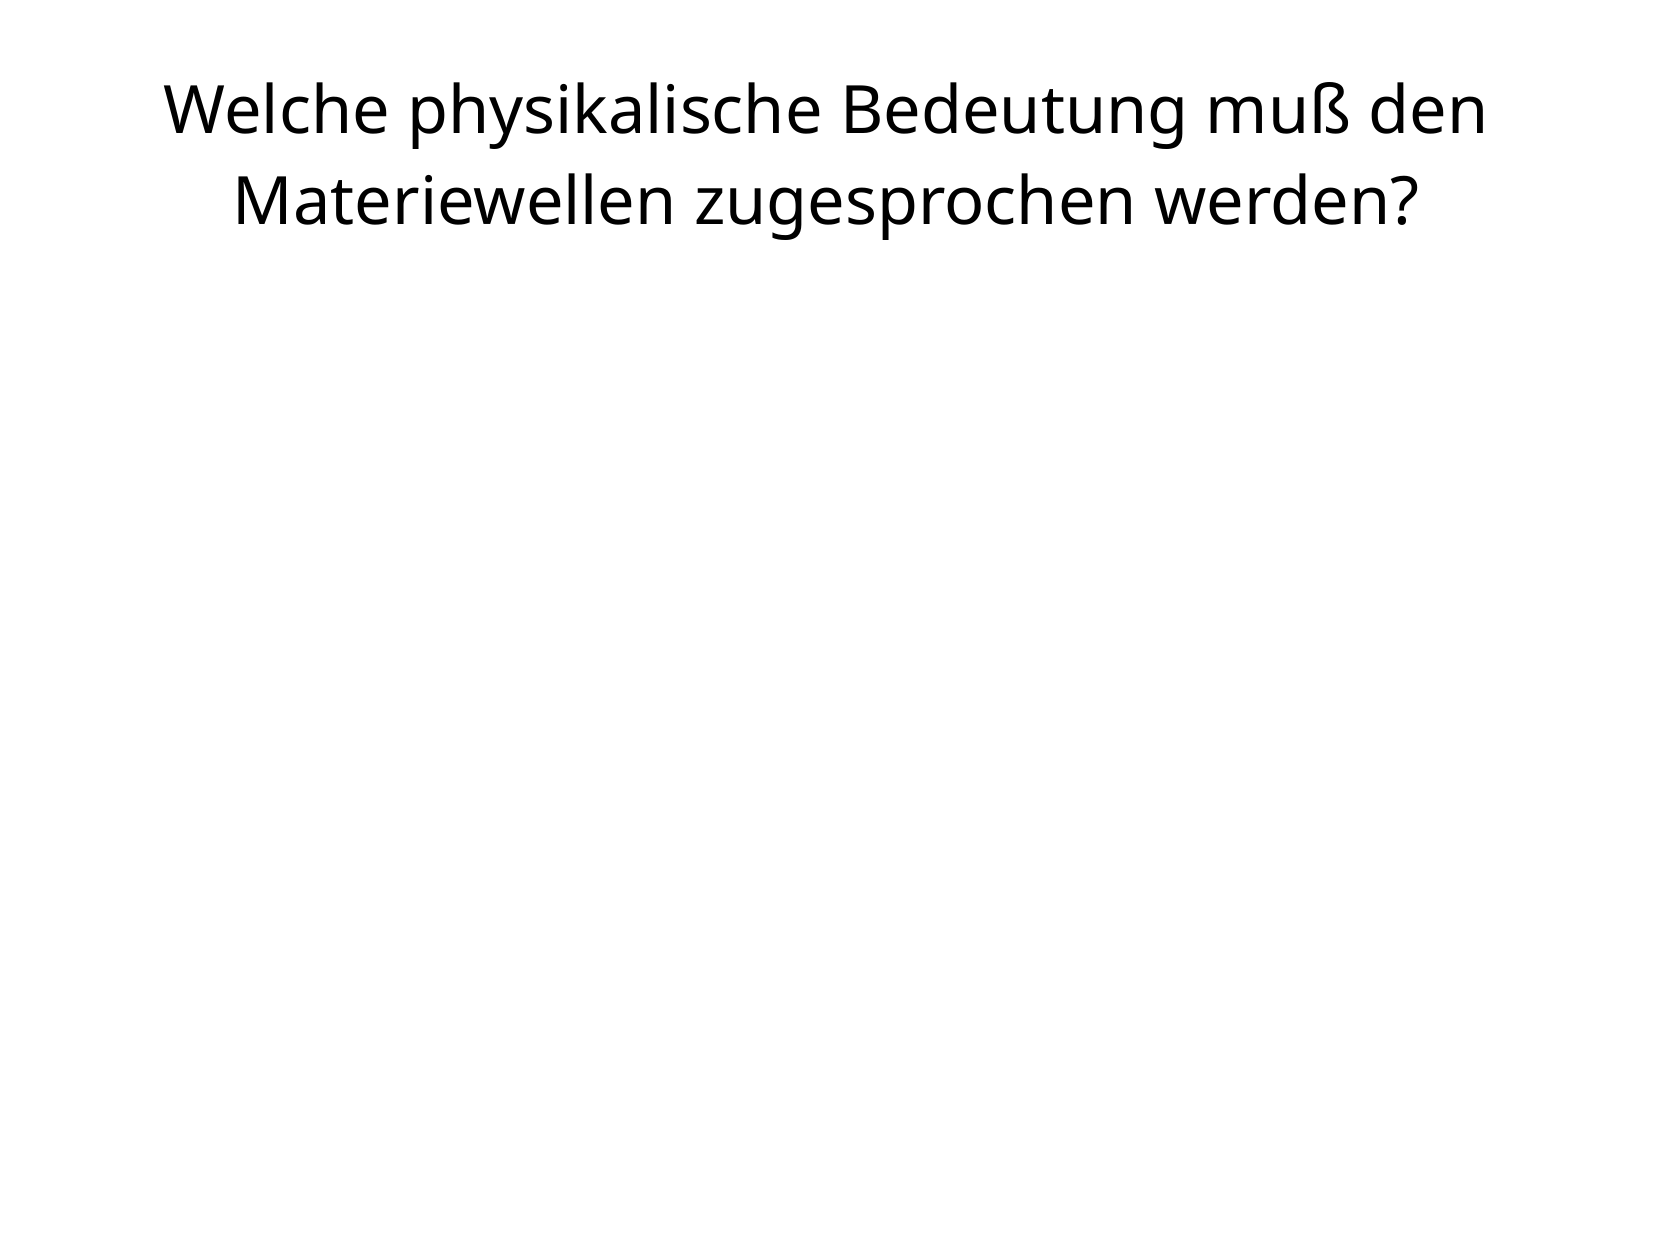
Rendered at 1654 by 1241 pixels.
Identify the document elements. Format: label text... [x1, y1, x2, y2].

title Welche physikalische Bedeutung muß den Materiewellen zugesprochen werden? [82, 49, 1571, 257]
